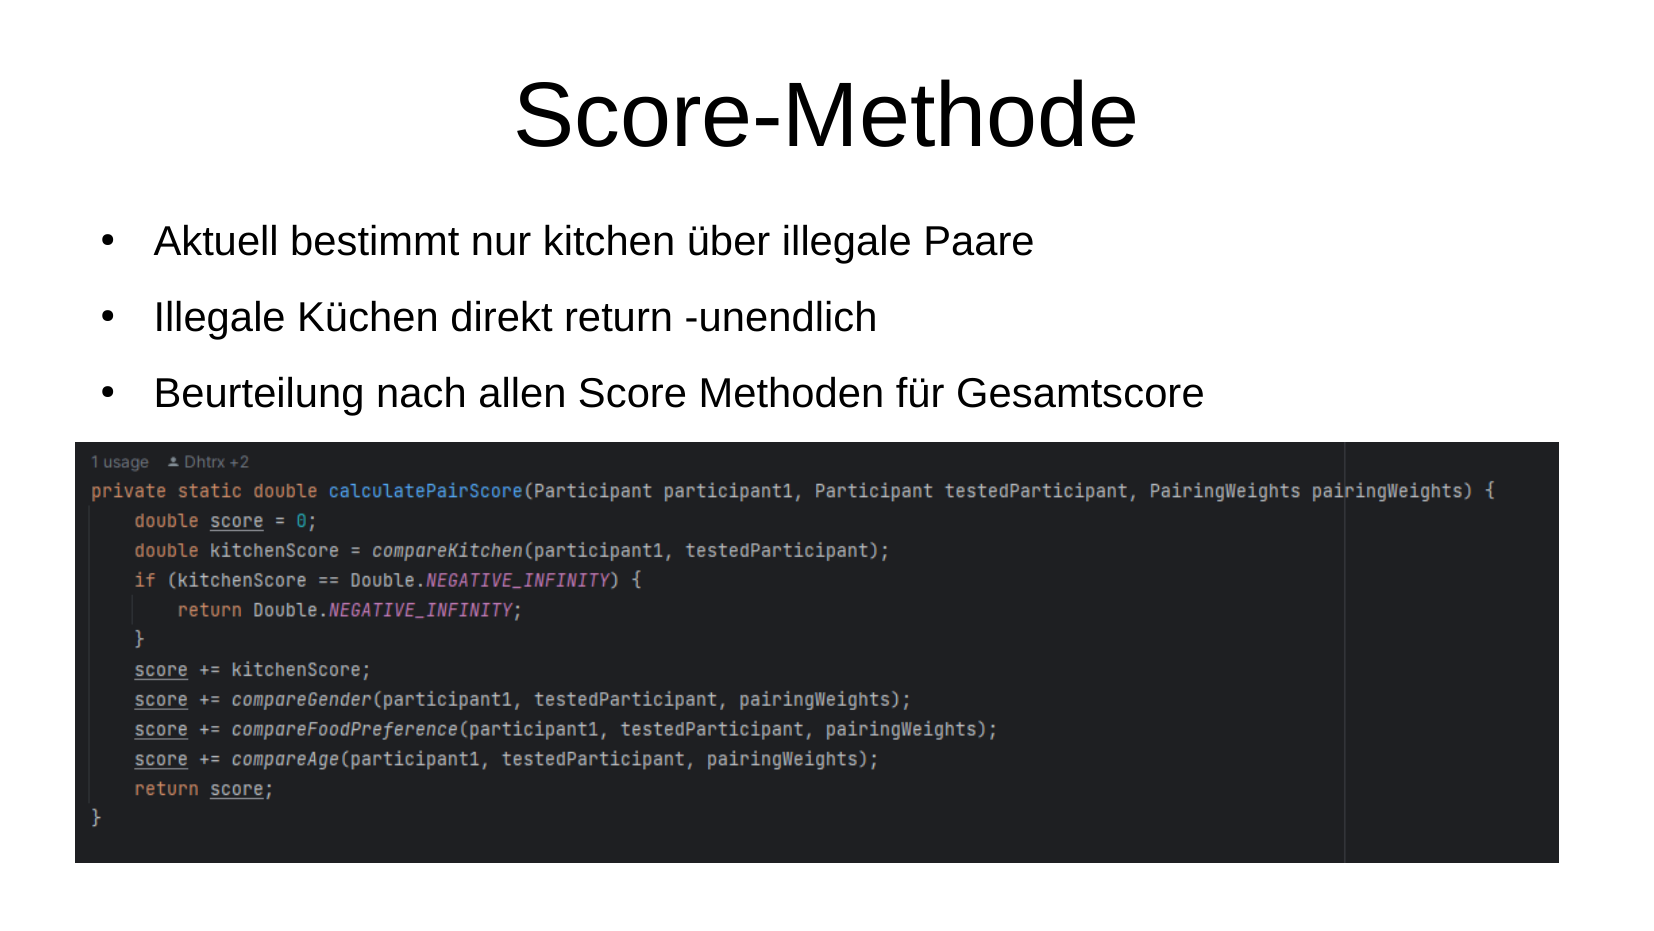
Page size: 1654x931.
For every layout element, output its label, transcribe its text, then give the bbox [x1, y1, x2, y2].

picture [75, 442, 1559, 863]
list Aktuell bestimmt nur kitchen über illegale Paare Illegale Küchen direkt return -unendlich Beurteilung nach allen Score Methoden für Gesamtscore [82, 217, 1571, 758]
title Score-Methode [82, 37, 1571, 193]
